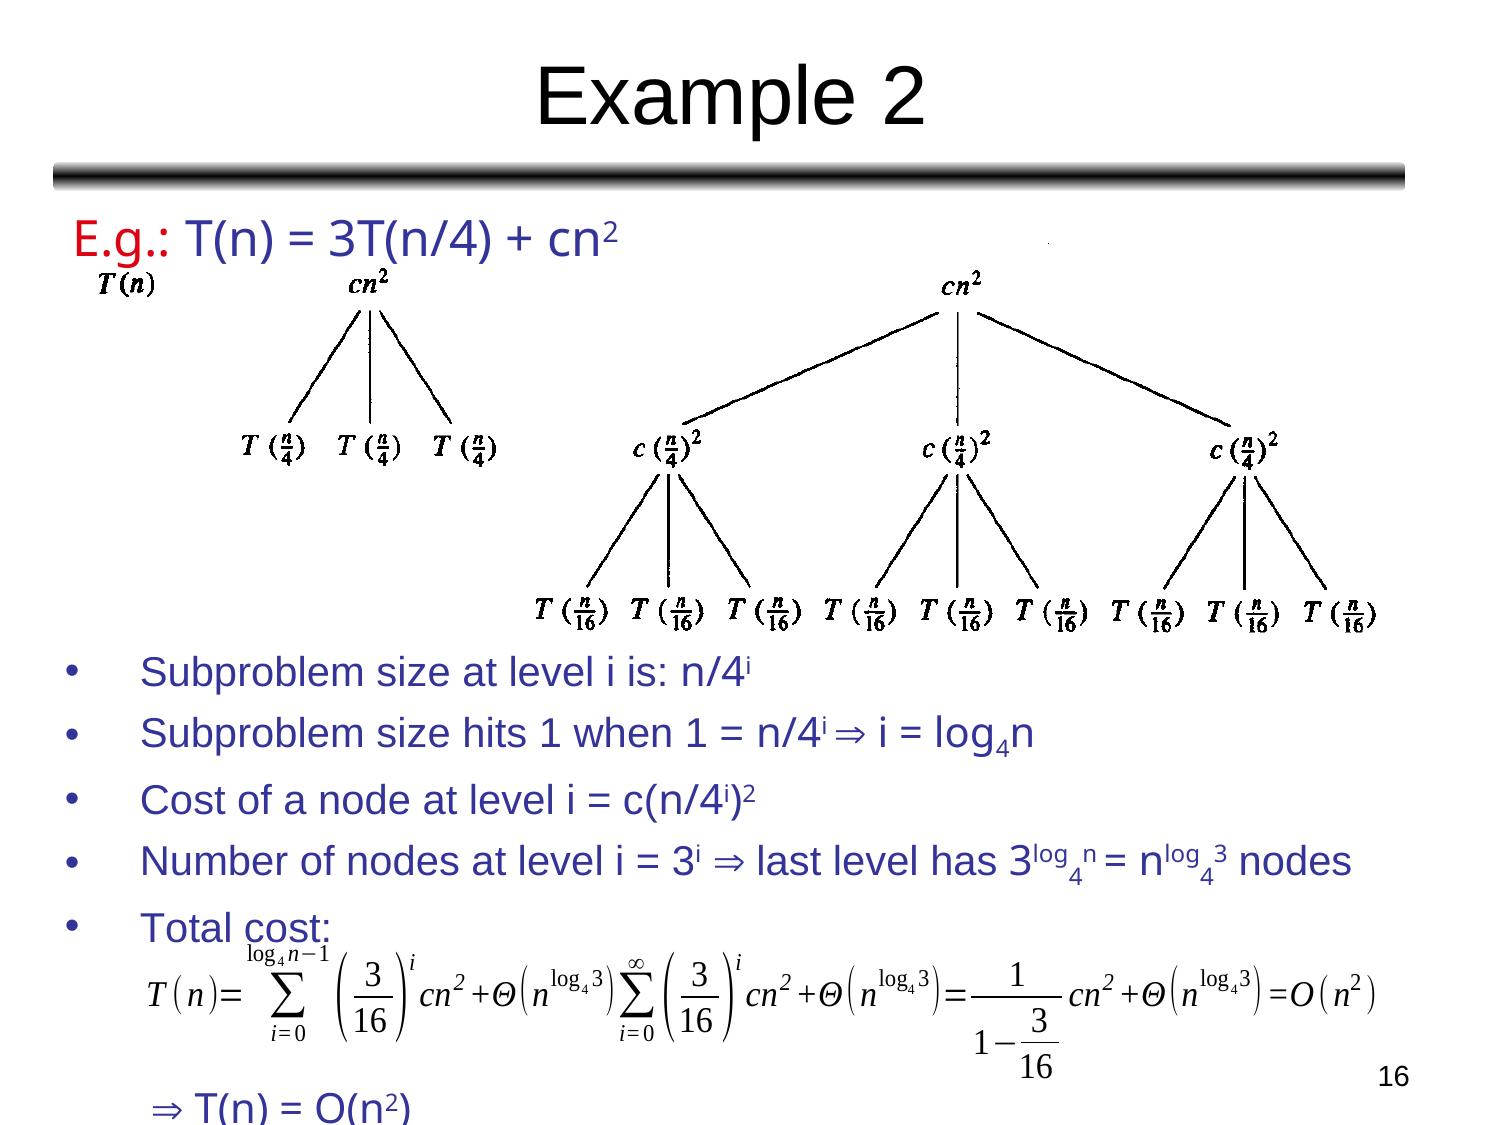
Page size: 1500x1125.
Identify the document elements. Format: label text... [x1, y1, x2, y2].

list E.g.: T(n) = 3T(n/4) + cn2 [57, 199, 1425, 300]
title Example 2 [55, 16, 1406, 166]
chart [137, 939, 1388, 1087]
text_box Subproblem size at level i is: n/4i Subproblem size hits 1 when 1 = n/4i  i = log4n Cost of a node at level i = c(n/4i)2 Number of nodes at level i = 3i  last level has 3log4n = nlog43 nodes Total cost:  T(n) = O(n2) [50, 637, 1463, 1101]
picture [12, 203, 1450, 651]
